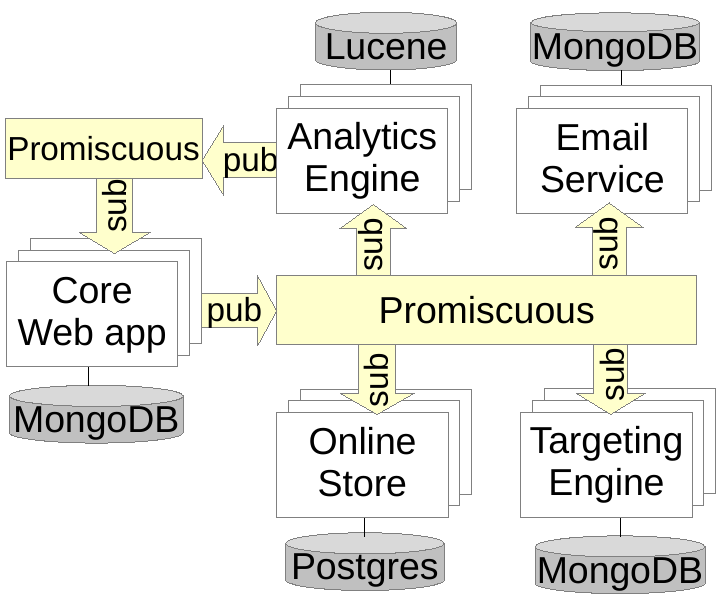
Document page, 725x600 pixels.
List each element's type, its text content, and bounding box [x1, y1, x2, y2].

text_box Core Web app [532, 400, 586, 412]
text_box Core Web app [300, 84, 472, 190]
text_box Promiscuous [276, 275, 697, 345]
text_box Email Service [516, 108, 688, 214]
text_box Core Web app [18, 250, 190, 356]
text_box Core Web app [528, 96, 700, 202]
text_box Core Web app [288, 96, 460, 202]
text_box Core Web app [30, 238, 107, 250]
text_box pub [201, 275, 276, 346]
text_box Core Web app [300, 389, 350, 400]
text_box Core Web app [685, 400, 704, 506]
text_box Core Web app [449, 400, 460, 506]
text_box [576, 393, 586, 400]
text_box Core Web app [544, 388, 586, 400]
text_box Core Web app [540, 85, 712, 191]
text_box pub [264, 155, 273, 169]
text_box MongoDB [134, 409, 149, 429]
text_box sub [79, 179, 151, 254]
text_box Lucene [315, 24, 457, 70]
text_box MongoDB [9, 397, 184, 444]
text_box Core Web app [288, 400, 350, 412]
text_box Targeting Engine [520, 412, 693, 518]
text_box Core Web app [685, 388, 716, 494]
text_box pub [203, 125, 276, 196]
text_box [340, 393, 350, 399]
text_box MongoDB [530, 23, 700, 71]
text_box sub [344, 203, 446, 275]
text_box Core Web app [449, 389, 472, 495]
text_box Promiscuous [5, 118, 203, 179]
text_box Core Web app [6, 261, 178, 367]
text_box Analytics Engine [276, 108, 448, 214]
text_box Online Store [276, 412, 449, 518]
text_box MongoDB [535, 547, 706, 594]
text_box sub [586, 345, 685, 433]
text_box Postgres [285, 544, 445, 591]
text_box pub [227, 155, 236, 169]
text_box sub [579, 201, 683, 275]
text_box pub [211, 305, 220, 319]
text_box Core Web app [122, 238, 202, 344]
text_box MongoDB [658, 560, 673, 580]
text_box sub [350, 345, 449, 439]
